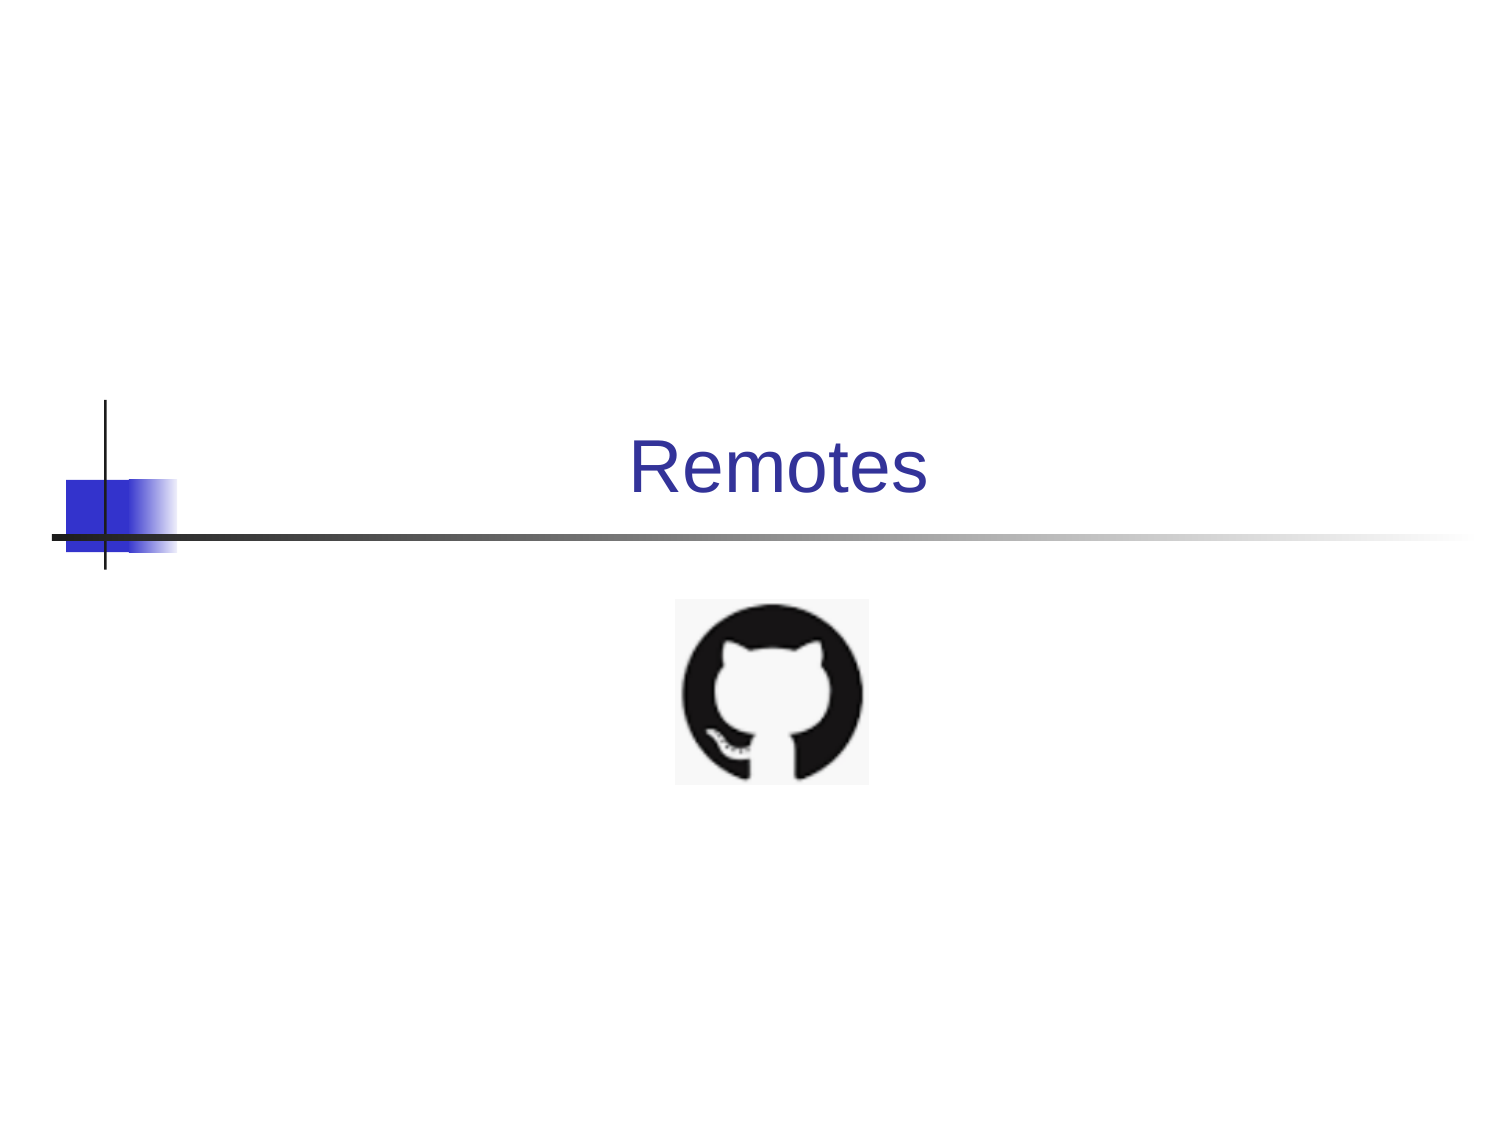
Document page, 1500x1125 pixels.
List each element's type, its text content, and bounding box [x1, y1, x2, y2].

title Remotes [162, 274, 1396, 515]
picture [675, 599, 869, 785]
